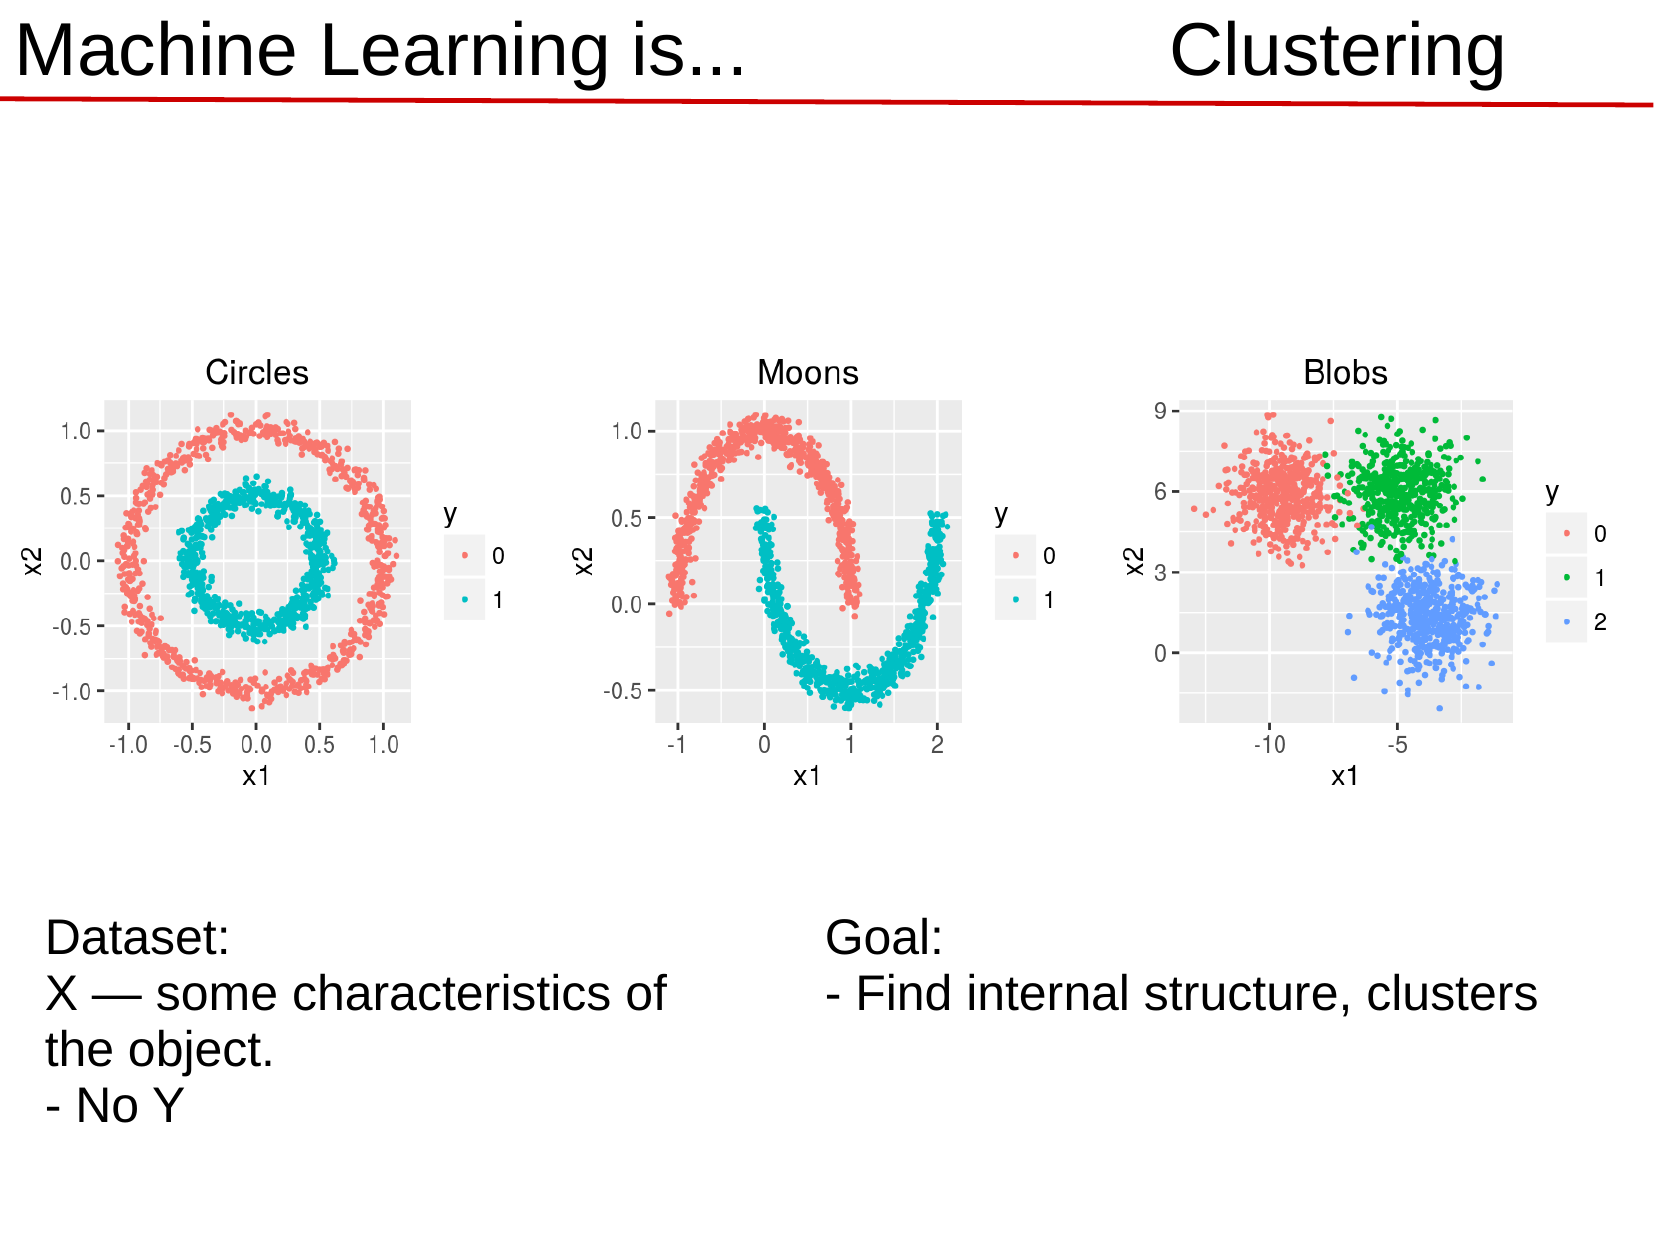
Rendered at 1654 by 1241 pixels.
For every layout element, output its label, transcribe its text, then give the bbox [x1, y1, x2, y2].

text_box Goal: - Find internal structure, clusters [810, 902, 1621, 1141]
text_box Dataset: X — some characteristics of the object. - No Y [30, 902, 736, 1141]
text_box Machine Learning is... [0, 0, 1155, 99]
text_box Clustering [1155, 0, 1651, 183]
picture [0, 344, 1653, 804]
